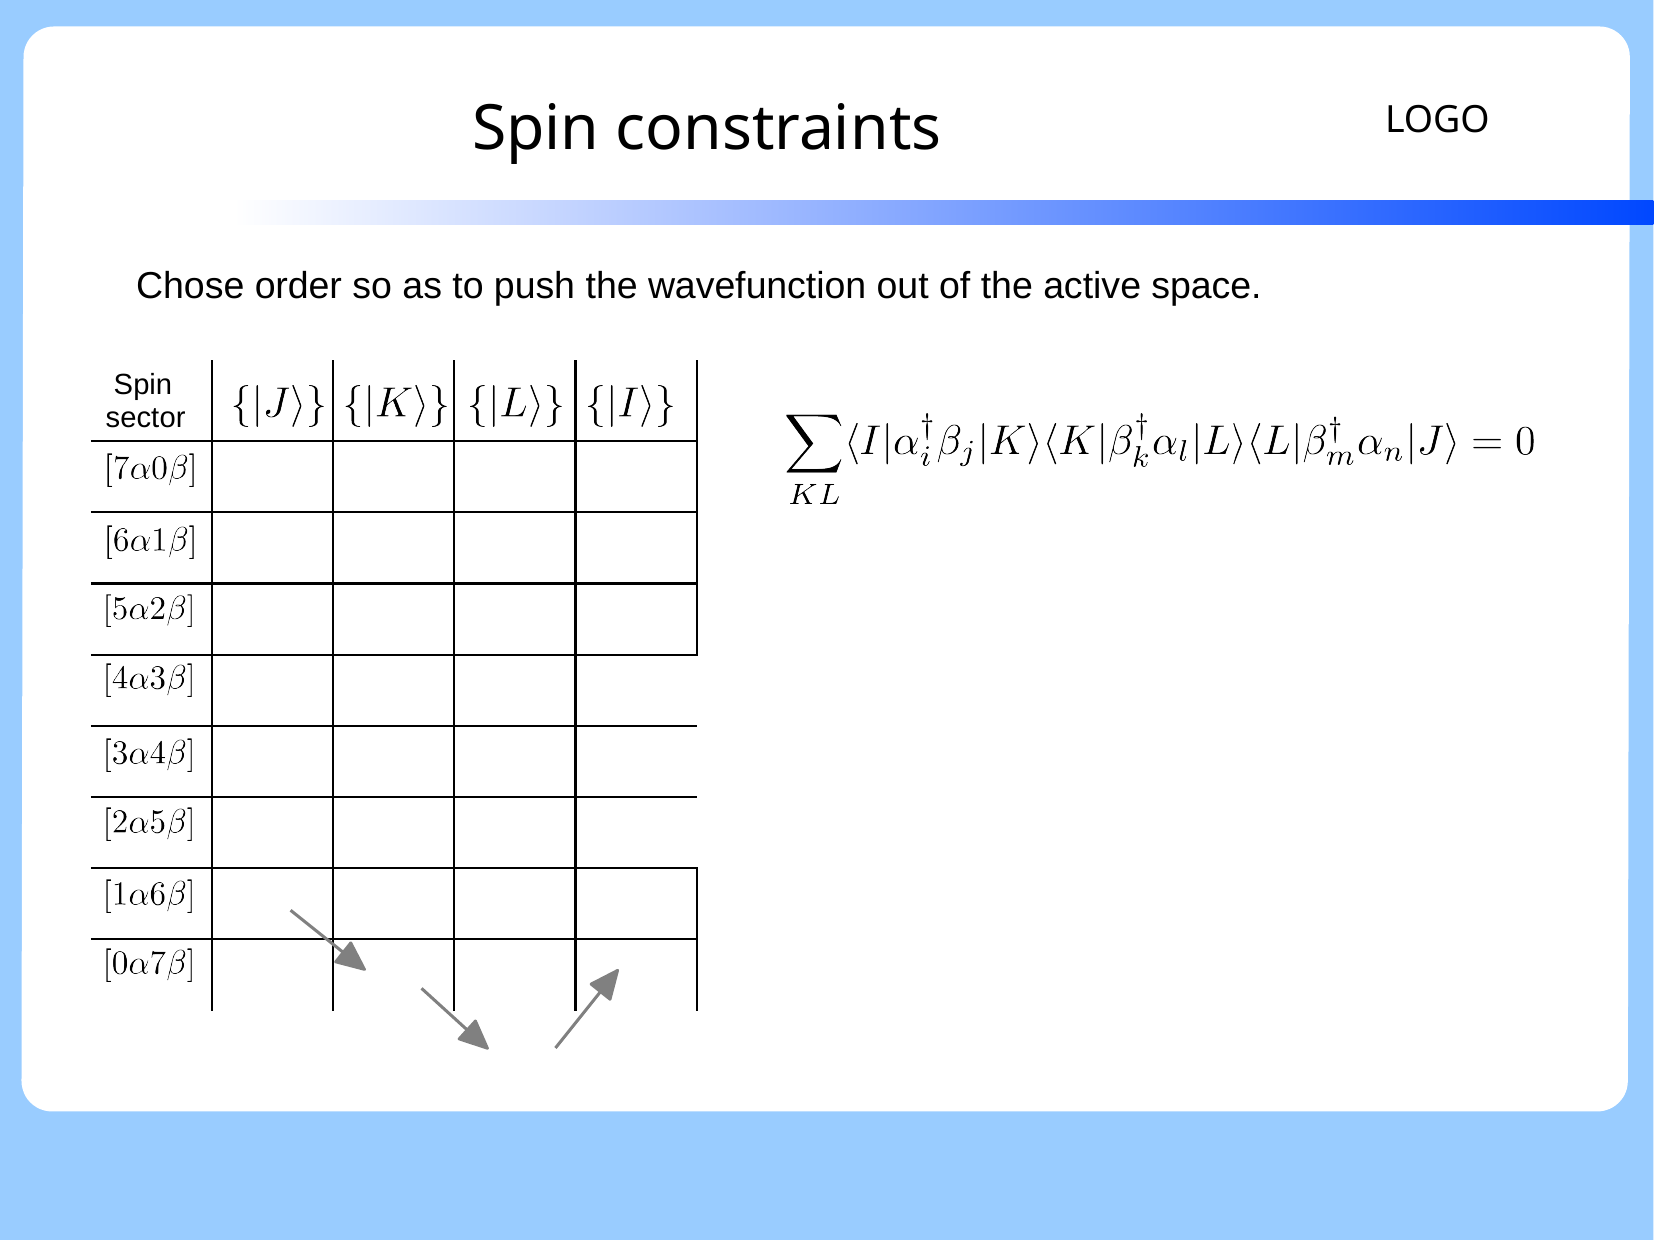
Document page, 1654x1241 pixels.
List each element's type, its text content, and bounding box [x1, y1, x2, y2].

table_cell [334, 798, 453, 867]
table_cell [91, 869, 211, 938]
table_cell [91, 727, 211, 796]
table_cell [455, 513, 574, 582]
table_cell [455, 656, 574, 725]
table_cell [91, 442, 211, 511]
table_cell [577, 869, 696, 938]
table_header [334, 360, 453, 440]
table_cell [577, 442, 696, 511]
picture [107, 453, 194, 487]
picture [106, 948, 192, 982]
picture [587, 384, 673, 427]
table_cell [91, 798, 211, 867]
table_cell [334, 513, 453, 582]
table_cell [577, 727, 697, 796]
table_cell [213, 869, 332, 938]
table_cell [577, 656, 697, 725]
title Spin constraints [82, 49, 1332, 201]
table_cell [455, 442, 574, 511]
table_cell [213, 940, 332, 1011]
picture [469, 384, 562, 427]
table_cell [455, 585, 574, 654]
table_header [213, 360, 332, 440]
picture [345, 384, 447, 427]
text_box Chose order so as to push the wavefunction out of the active space. [121, 257, 1506, 314]
table_cell [91, 513, 211, 582]
table_cell [334, 656, 453, 725]
picture [106, 738, 192, 772]
table_cell [334, 940, 453, 1011]
table_header [455, 360, 574, 440]
picture [107, 525, 194, 559]
table_cell [334, 585, 453, 654]
table_cell [455, 727, 574, 796]
table_cell [577, 798, 697, 867]
table_cell [213, 727, 332, 796]
table_cell [455, 798, 574, 867]
table_cell [334, 948, 340, 960]
table_cell [455, 940, 574, 1011]
table_header [577, 360, 696, 440]
table_cell [91, 585, 211, 654]
picture [106, 807, 192, 841]
table_cell [213, 585, 332, 654]
table_cell [91, 940, 211, 1011]
table_cell [213, 656, 332, 725]
picture [106, 594, 192, 628]
table_cell [213, 442, 332, 511]
table_cell [91, 656, 211, 725]
table_cell [334, 442, 453, 511]
picture [233, 384, 324, 427]
picture [1382, 29, 1556, 195]
table_cell [334, 727, 453, 796]
table_cell [577, 585, 696, 654]
table_header Spin sector [91, 360, 211, 440]
table_cell [577, 940, 696, 1011]
picture [786, 413, 1534, 504]
table_cell [213, 798, 332, 867]
table_cell [455, 869, 574, 938]
picture [106, 879, 192, 913]
picture [106, 663, 192, 697]
table_cell [577, 513, 696, 582]
table_cell [213, 513, 332, 582]
table_cell [334, 869, 453, 938]
